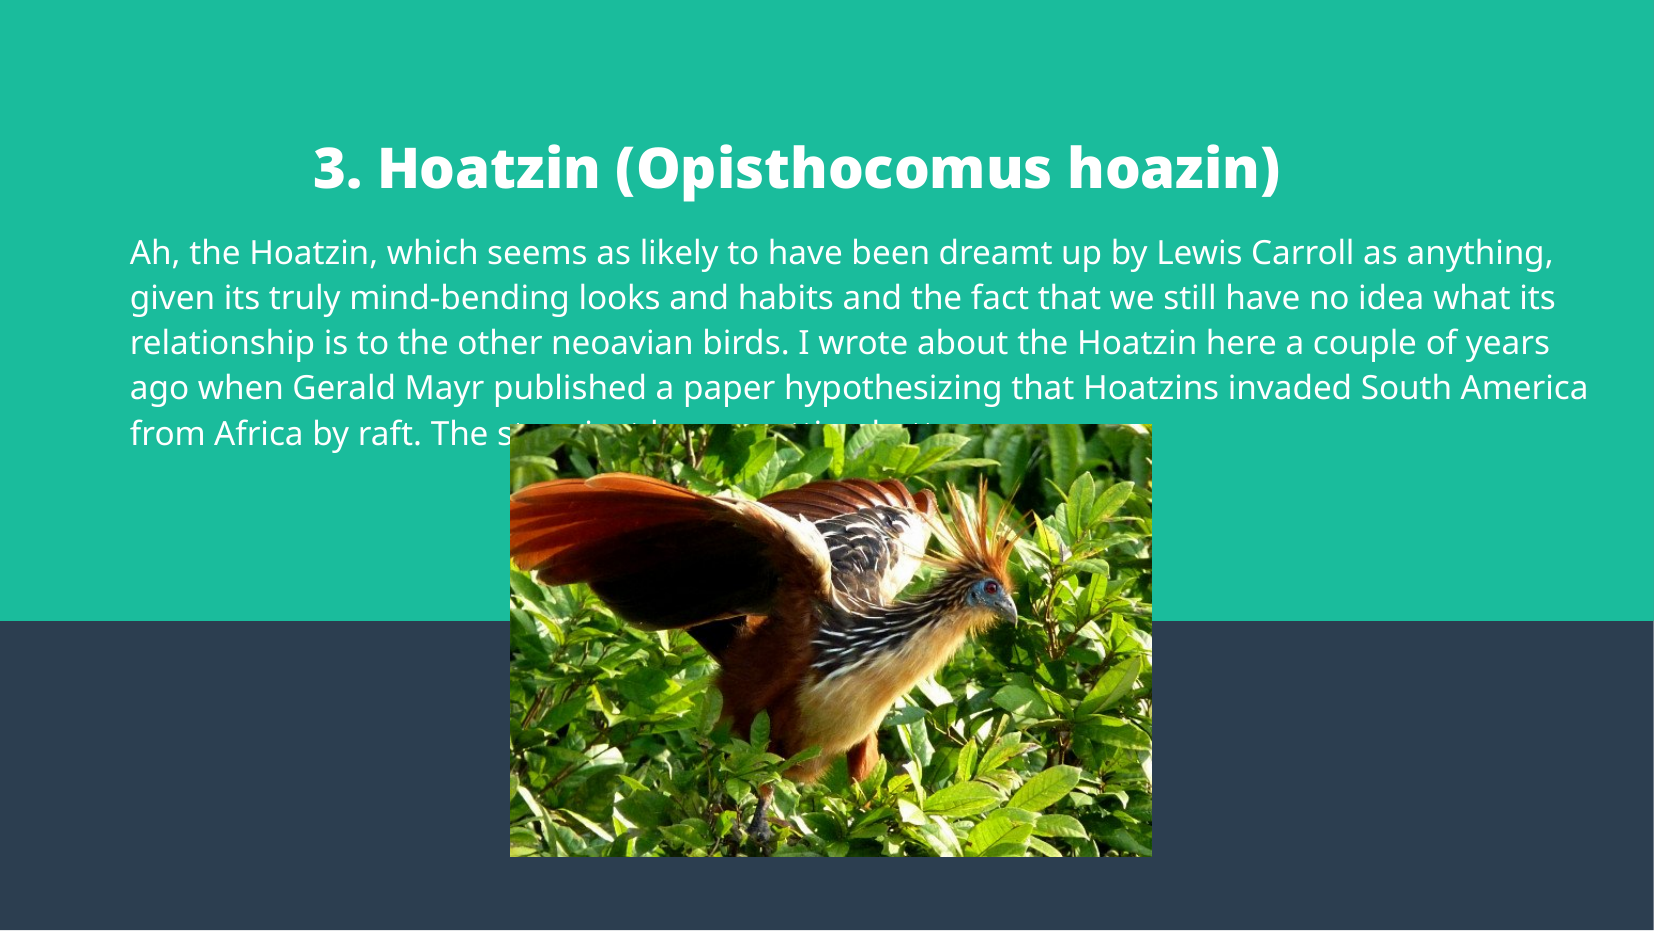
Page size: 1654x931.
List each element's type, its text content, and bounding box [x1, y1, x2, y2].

title 3. Hoatzin (Opisthocomus hoazin) [29, 88, 1565, 207]
picture [510, 424, 1152, 857]
list Ah, the Hoatzin, which seems as likely to have been dreamt up by Lewis Carroll as anything, given its truly mind-bending looks and habits and the fact that we still have no idea what its relationship is to the other neoavian birds. I wrote about the Hoatzin here a couple of years ago when Gerald Mayr published a paper hypothesizing that Hoatzins invaded South America from Africa by raft. The story just keeps getting better. [59, 228, 1595, 473]
